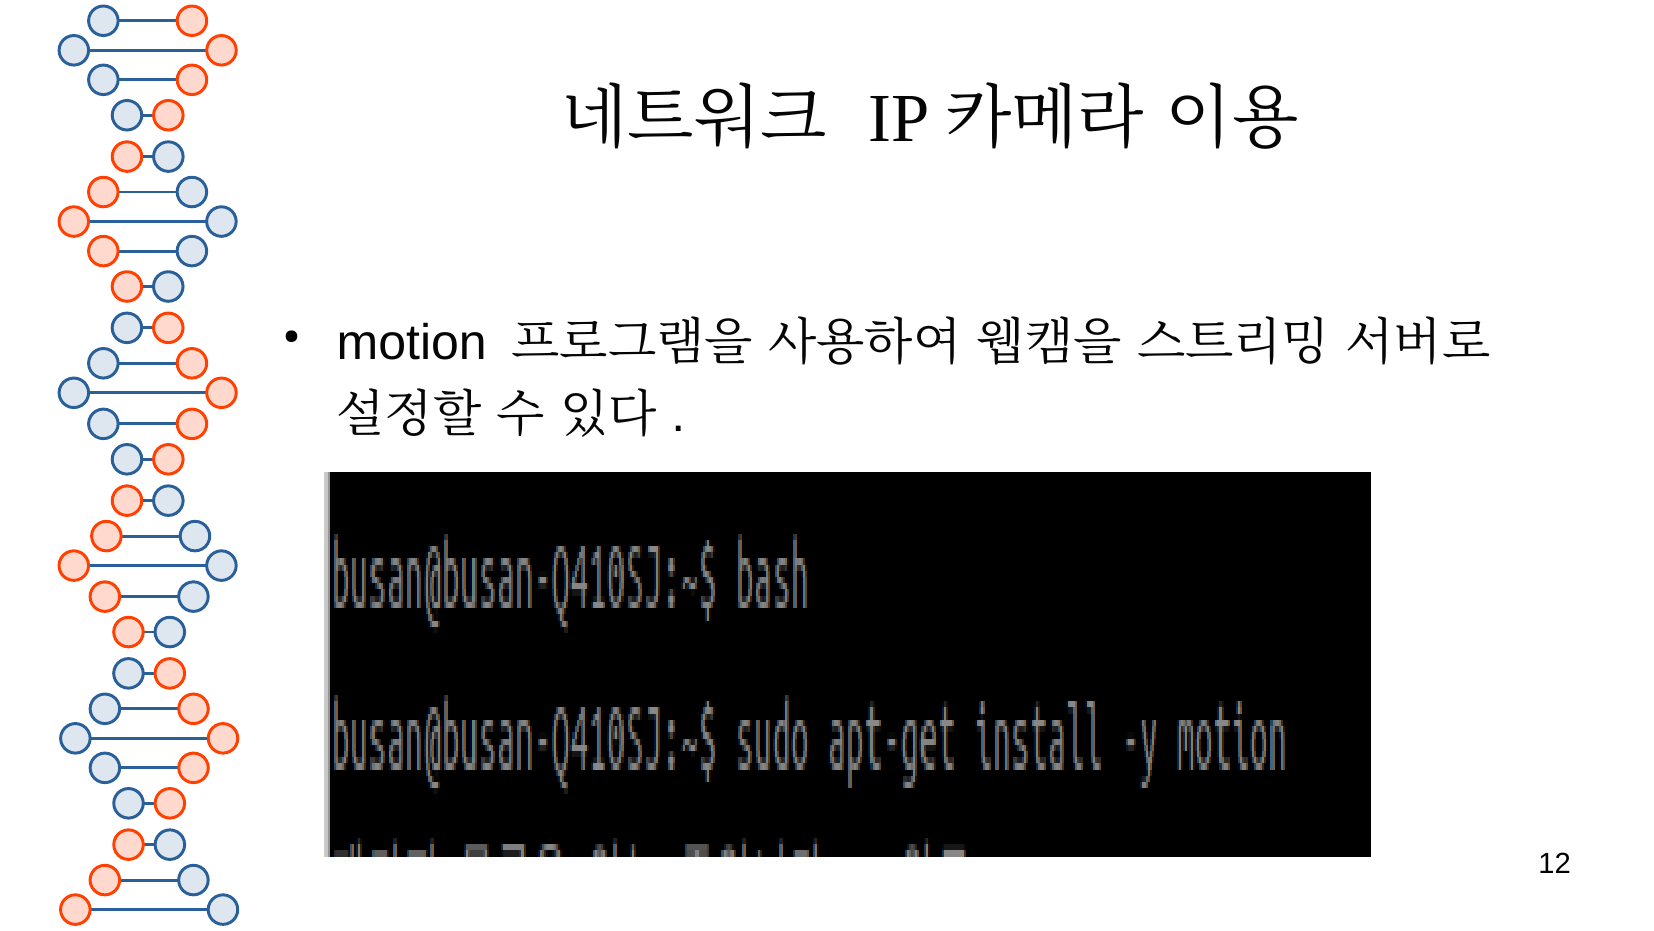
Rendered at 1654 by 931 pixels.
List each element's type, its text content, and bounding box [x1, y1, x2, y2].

title 네트워크 IP카메라 이용 [265, 35, 1595, 189]
picture [324, 472, 1371, 857]
list motion 프로그램을 사용하여 웹캠을 스트리밍 서버로 설정할 수 있다. [265, 224, 1595, 764]
